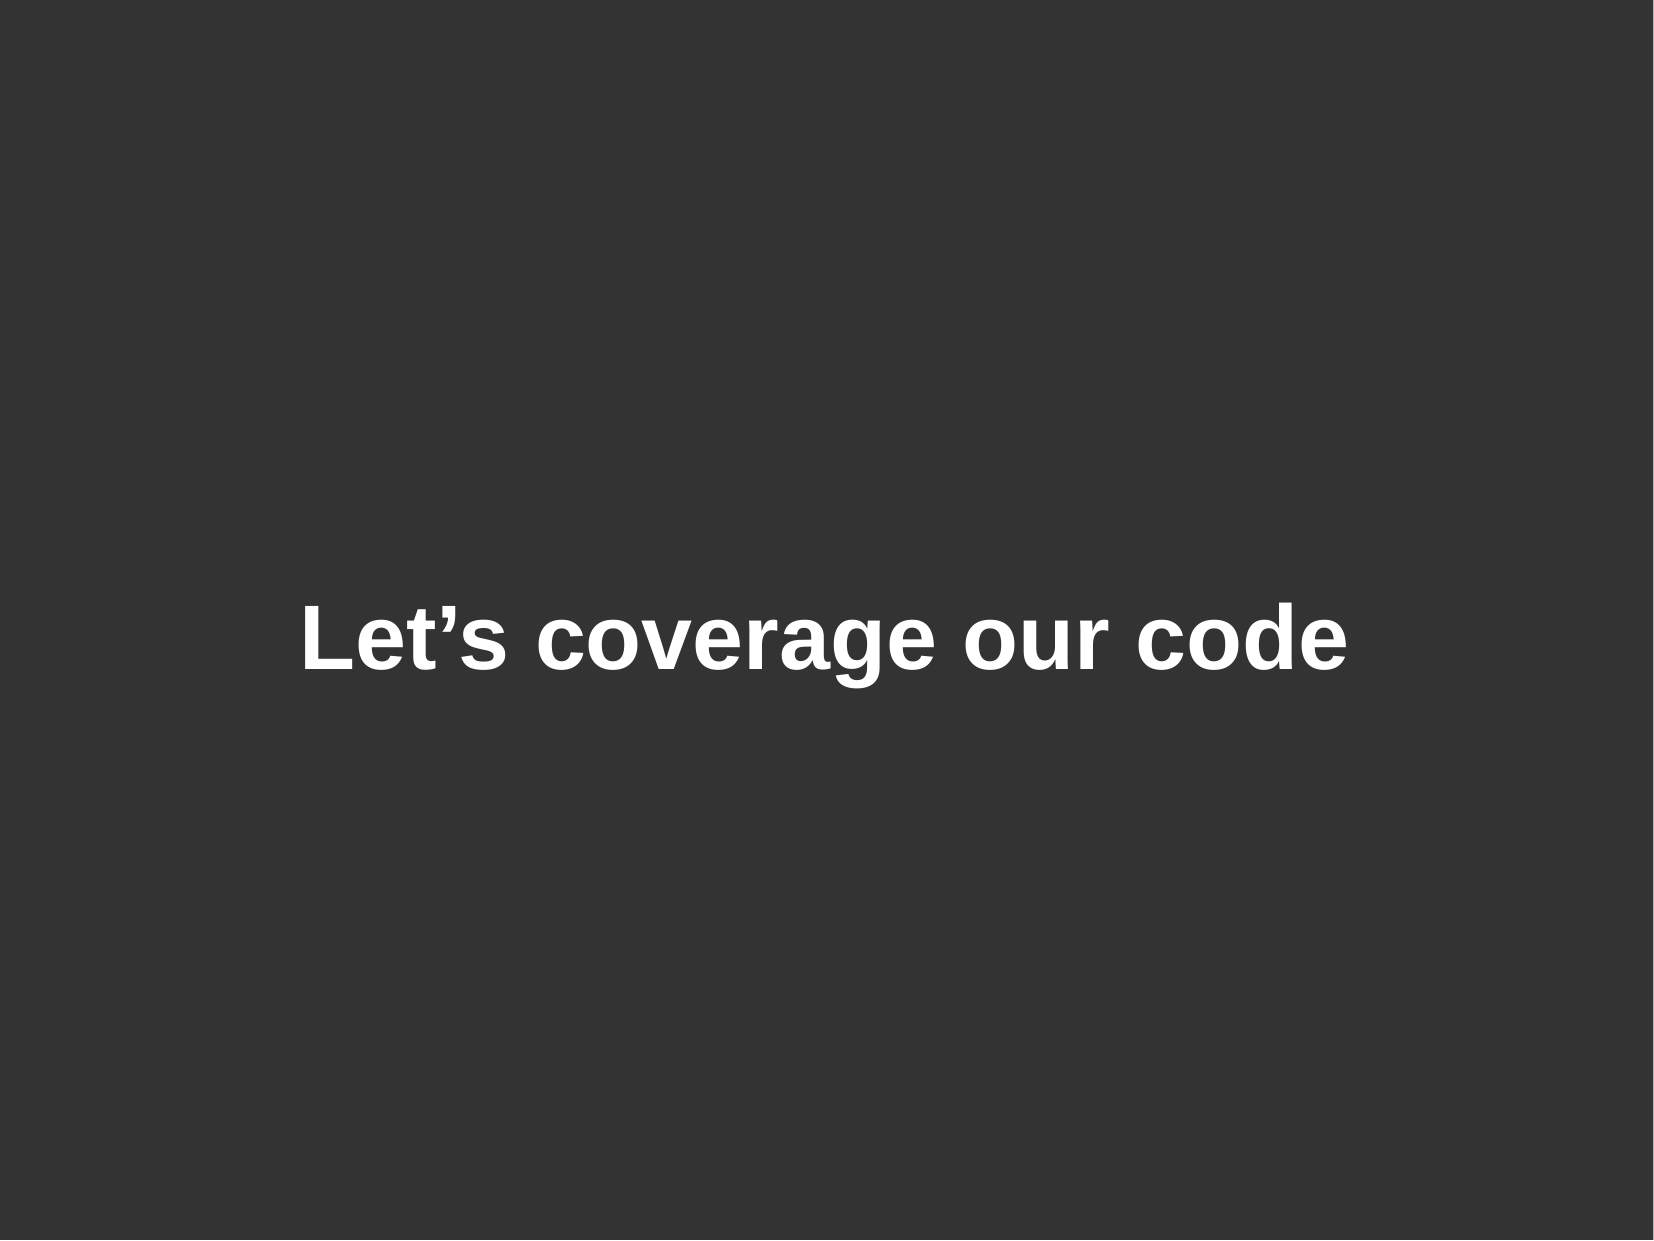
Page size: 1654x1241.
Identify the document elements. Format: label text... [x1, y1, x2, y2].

title Let’s coverage our code [30, 586, 1621, 690]
